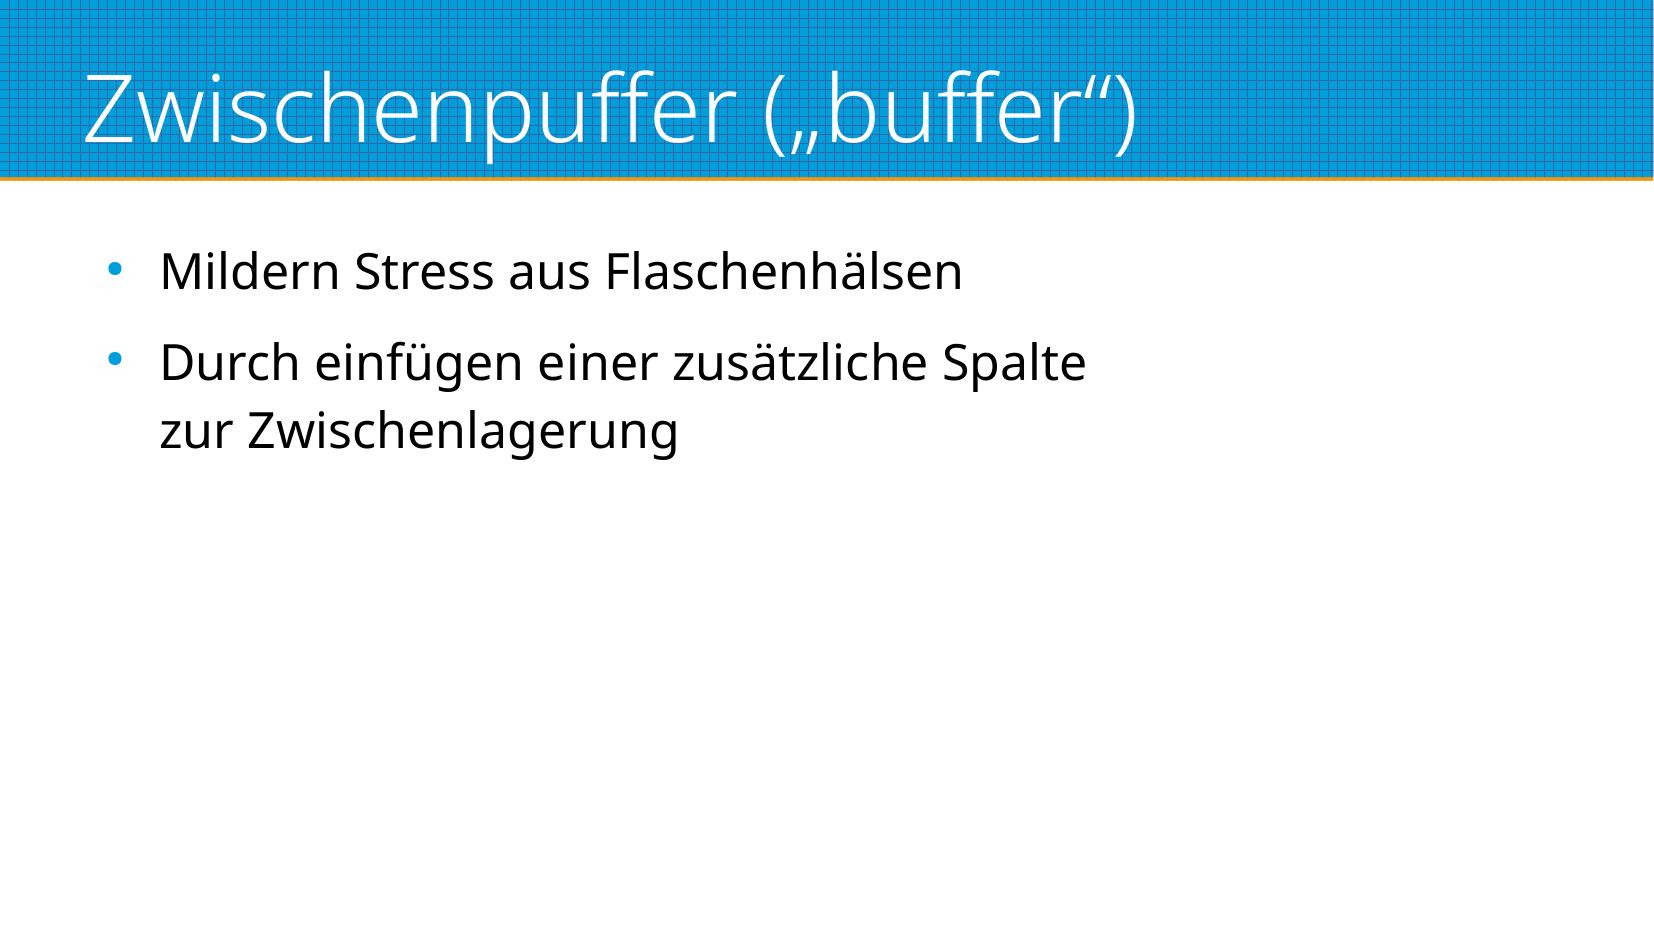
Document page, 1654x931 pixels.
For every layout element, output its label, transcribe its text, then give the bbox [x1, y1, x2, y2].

title Zwischenpuffer („buffer“) [82, 14, 1571, 171]
list Mildern Stress aus Flaschenhälsen Durch einfügen einer zusätzliche Spalte zur Zwischenlagerung [88, 236, 1093, 811]
